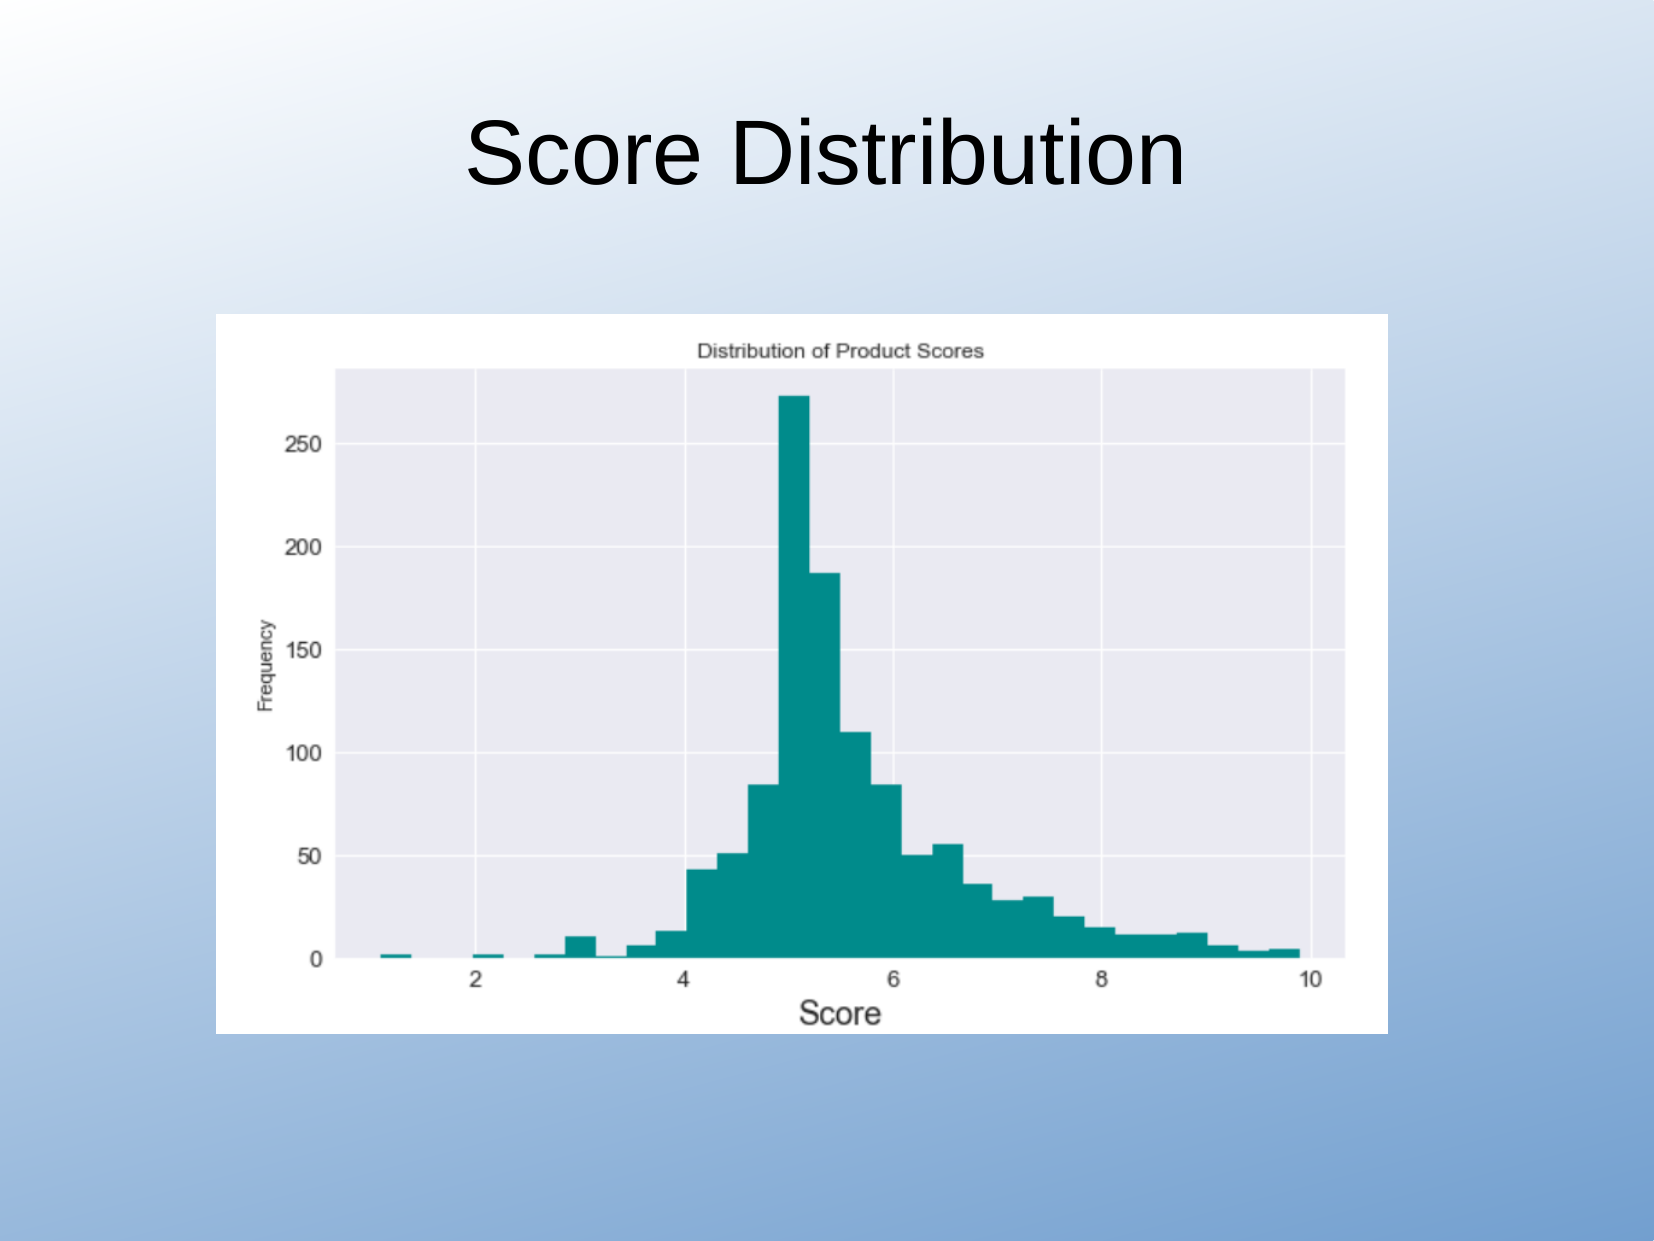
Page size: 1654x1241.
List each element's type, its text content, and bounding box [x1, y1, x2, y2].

title Score Distribution [82, 49, 1571, 257]
picture [216, 314, 1388, 1034]
